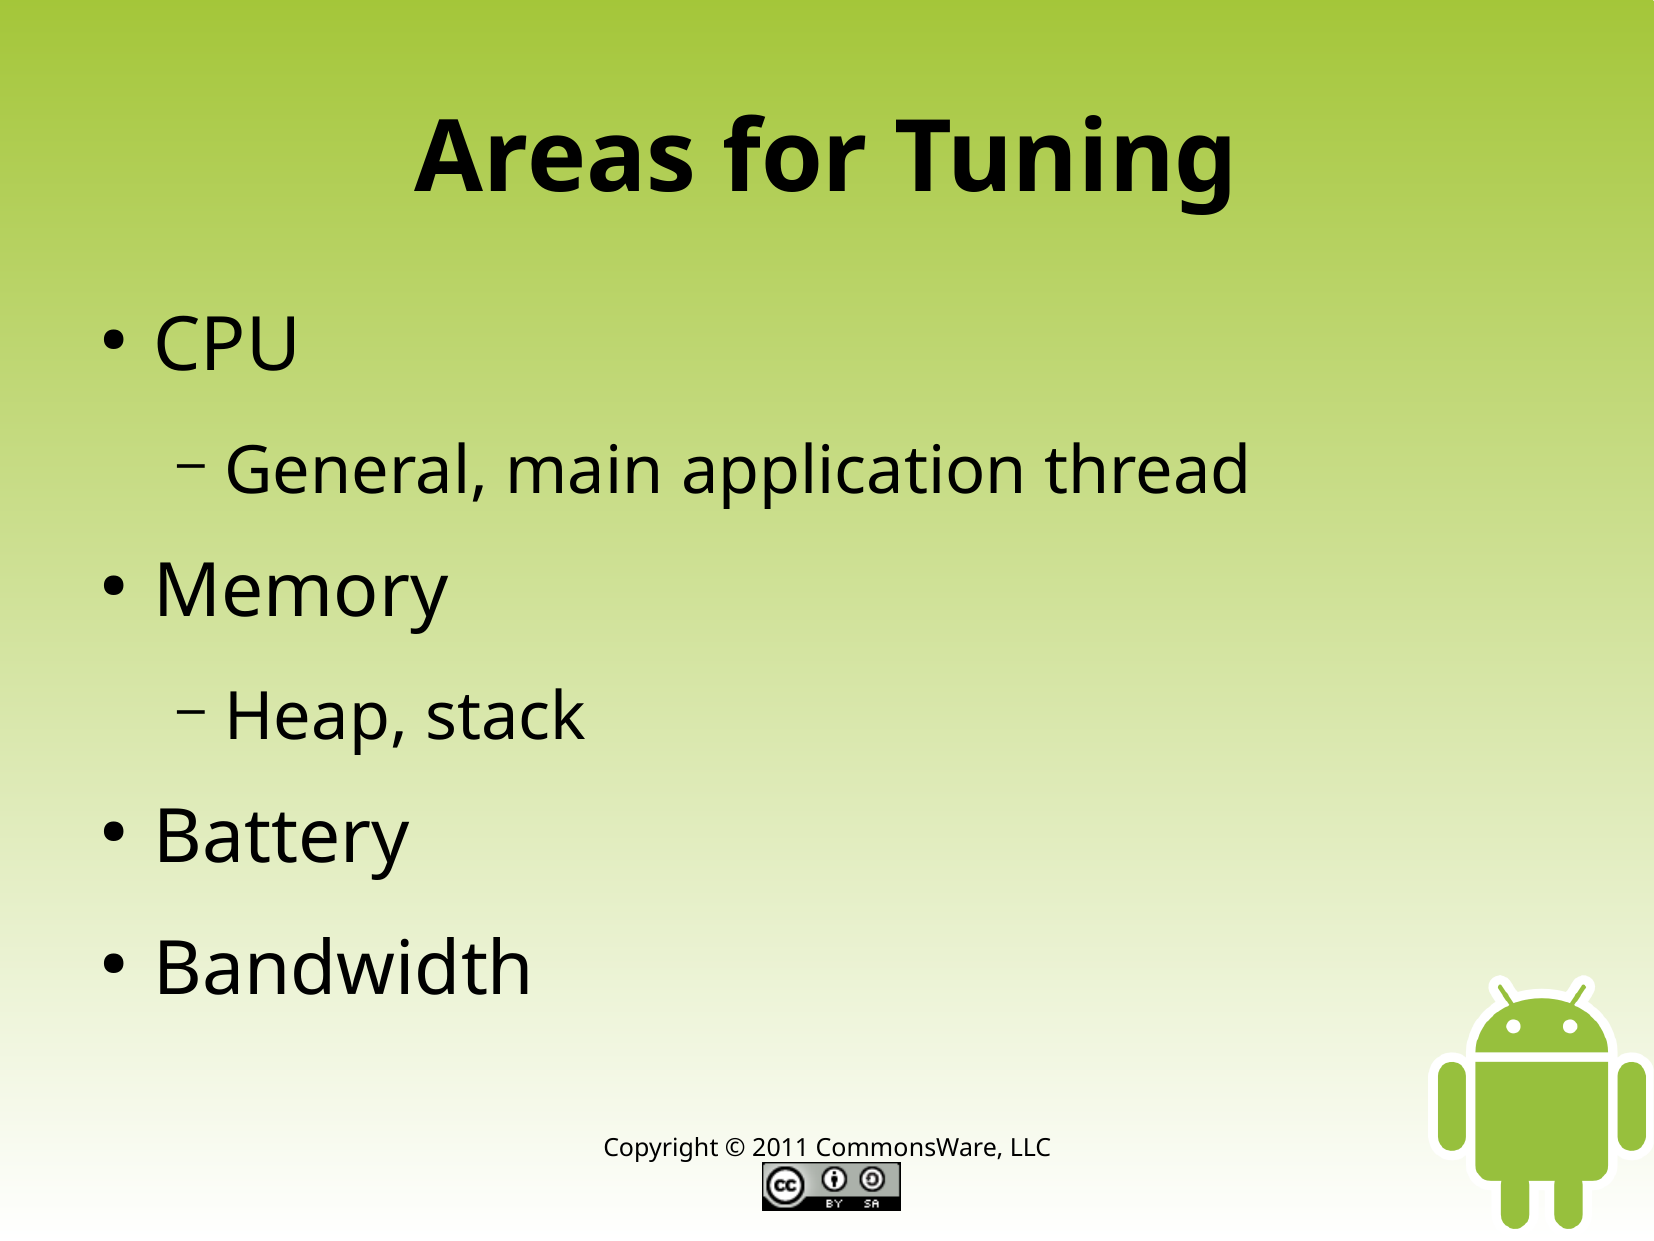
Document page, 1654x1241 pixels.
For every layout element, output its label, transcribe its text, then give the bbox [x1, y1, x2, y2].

list CPU General, main application thread Memory Heap, stack Battery Bandwidth [82, 290, 1571, 1109]
picture [762, 1162, 901, 1211]
title Areas for Tuning [82, 49, 1571, 257]
picture [1428, 975, 1654, 1238]
